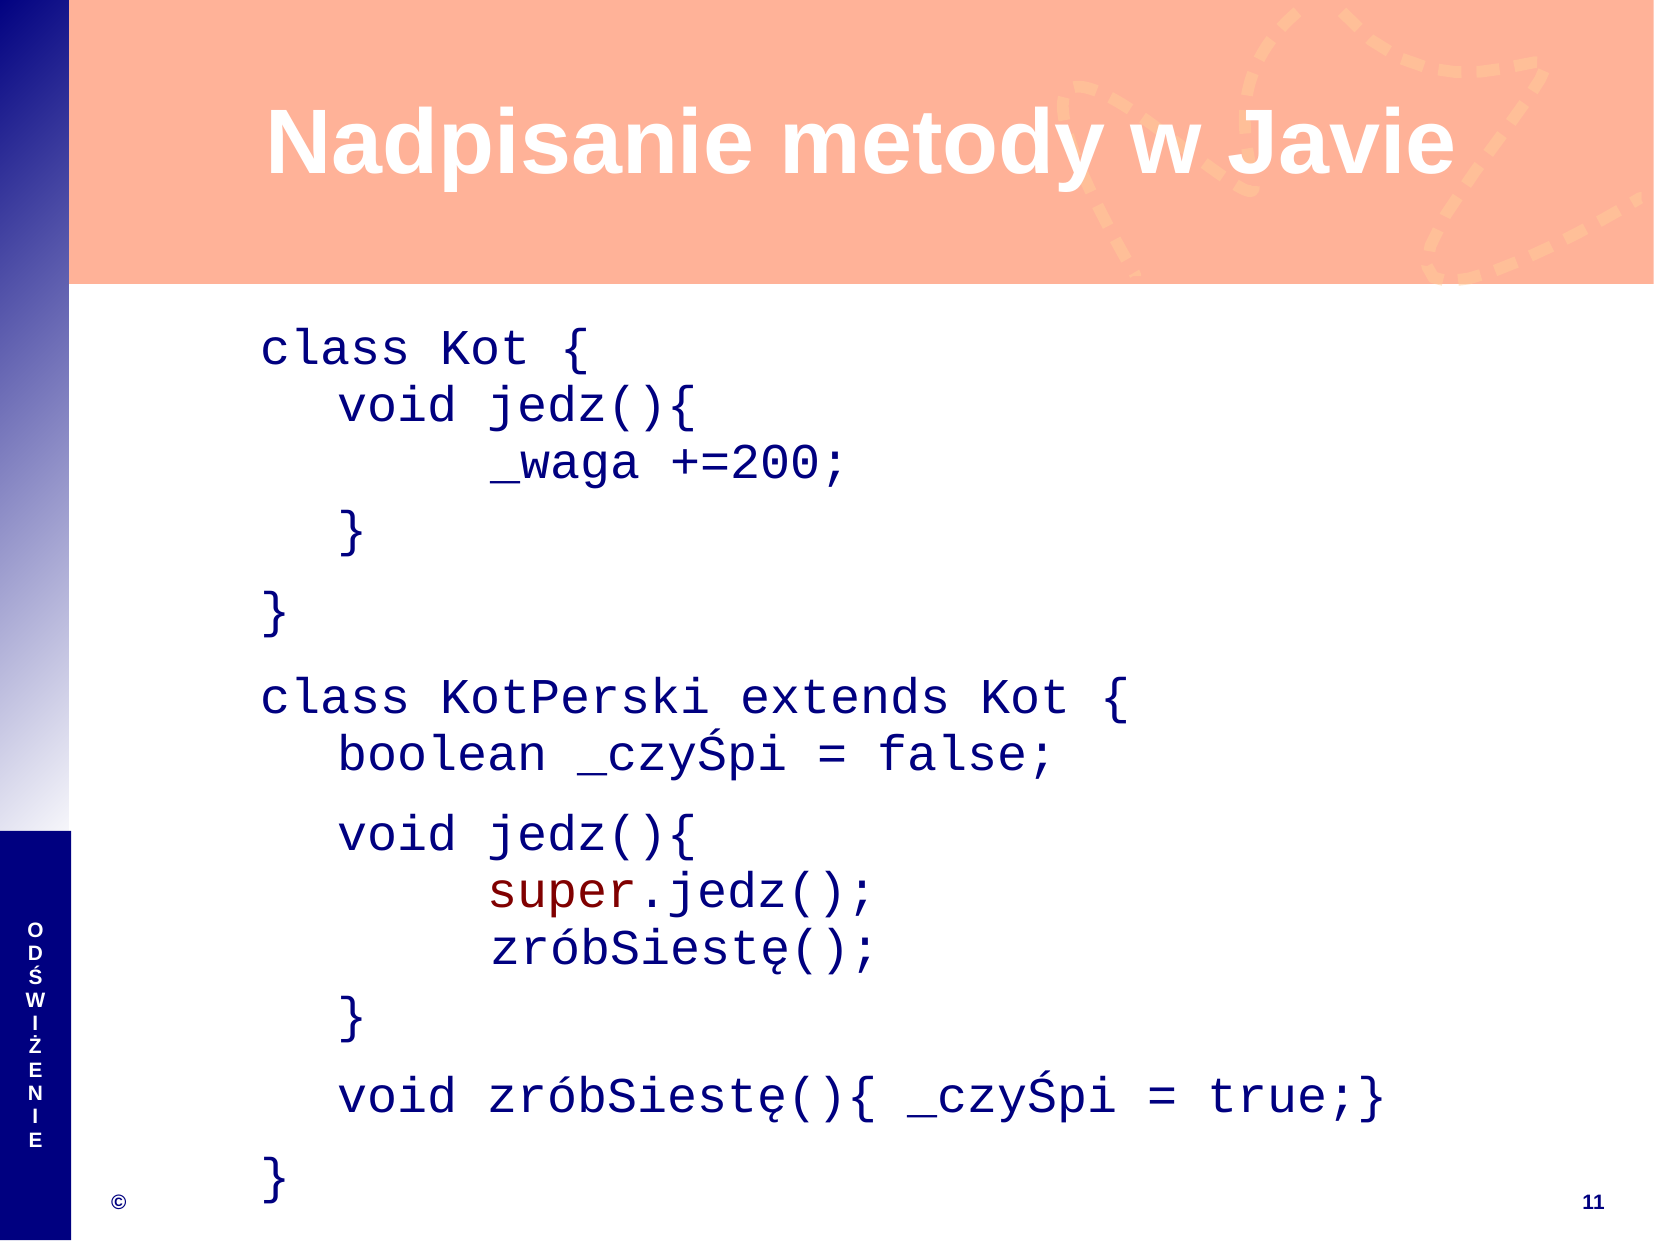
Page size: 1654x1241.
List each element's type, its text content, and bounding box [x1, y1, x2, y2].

list class Kot { void jedz(){ _waga +=200; } } class KotPerski extends Kot { boolean _czyŚpi = false; void jedz(){ super.jedz(); zróbSiestę(); } void zróbSiestę(){ _czyŚpi = true;} } [242, 323, 1482, 1209]
text_box O D Ś W I Ż E N I E [0, 830, 71, 1241]
title Nadpisanie metody w Javie [70, 37, 1654, 246]
